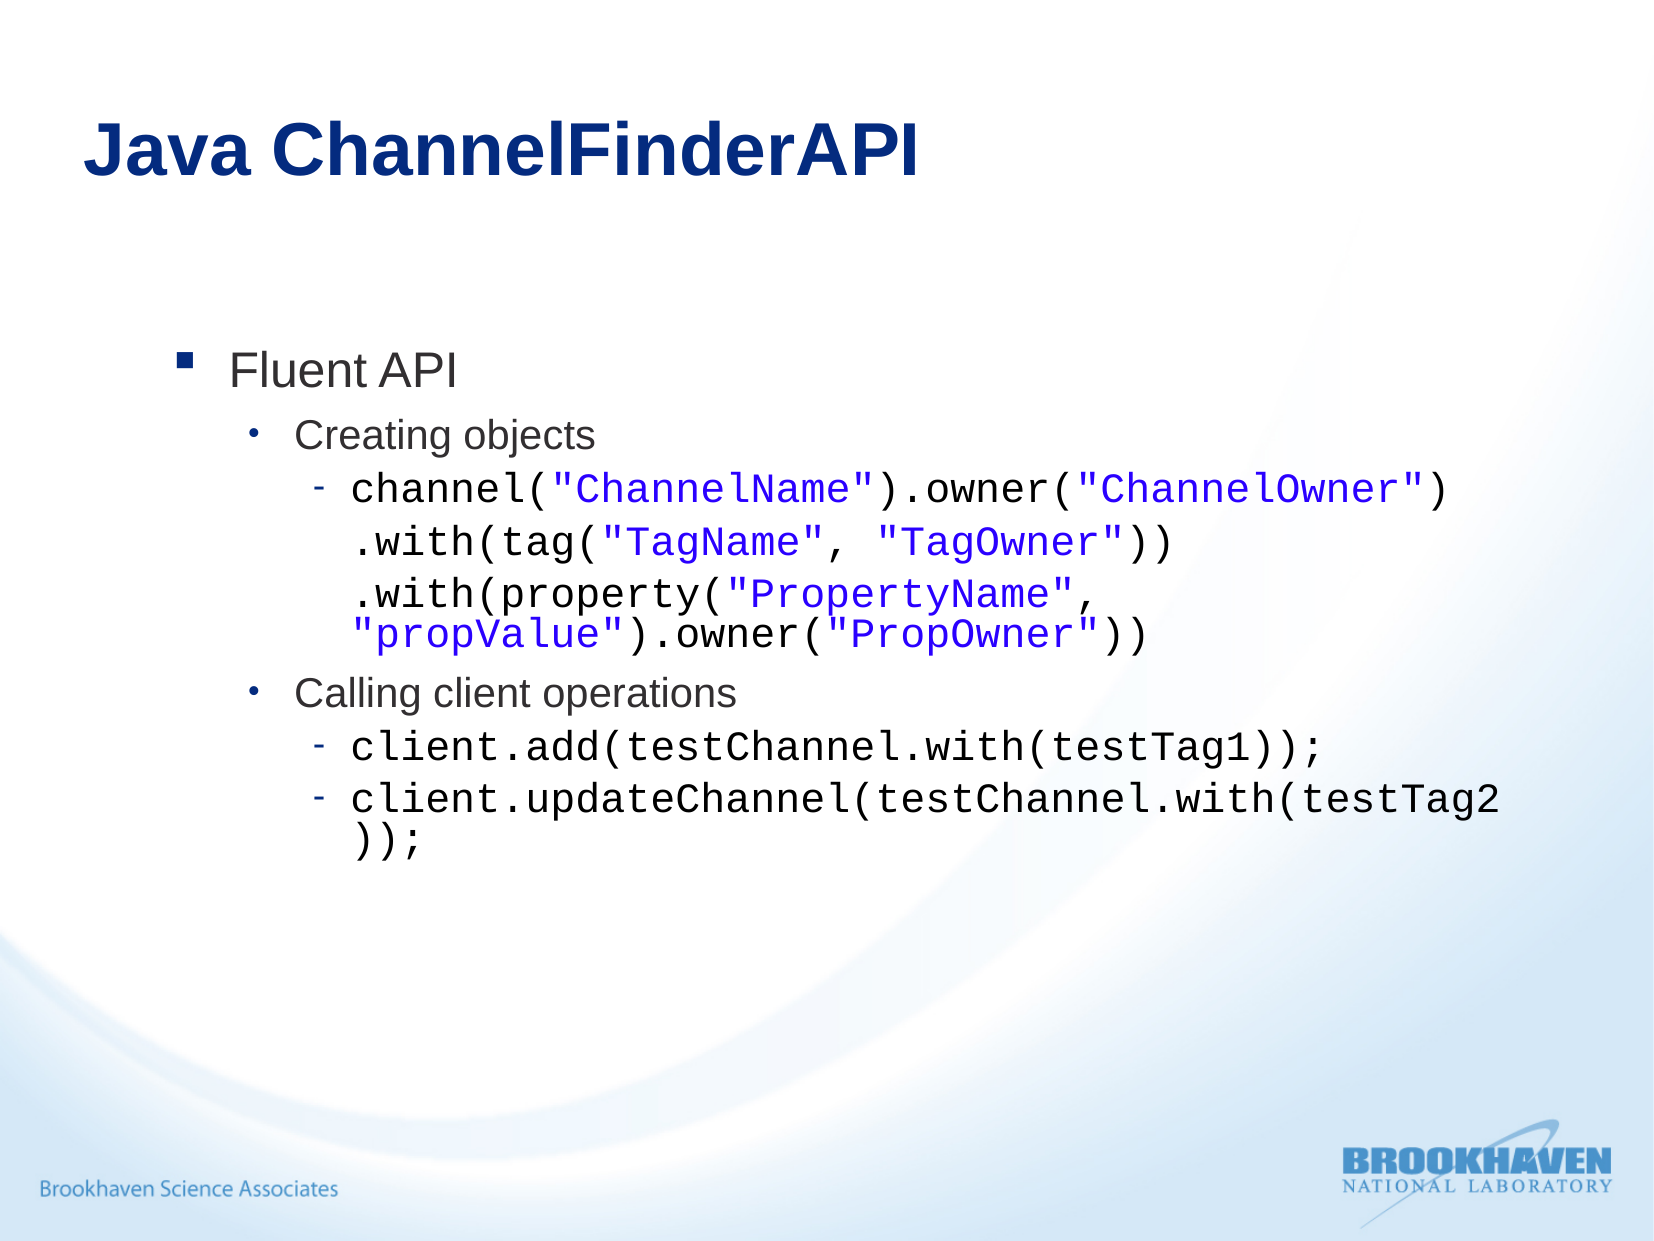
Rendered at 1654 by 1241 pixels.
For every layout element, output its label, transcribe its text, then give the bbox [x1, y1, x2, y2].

list Fluent API Creating objects channel("ChannelName").owner("ChannelOwner") .with(tag("TagName", "TagOwner")) .with(property("PropertyName", "propValue").owner("PropOwner")) Calling client operations client.add(testChannel.with(testTag1)); client.updateChannel(testChannel.with(testTag2)); [157, 330, 1536, 1034]
title Java ChannelFinderAPI [68, 47, 1585, 260]
picture [0, 0, 1654, 1241]
